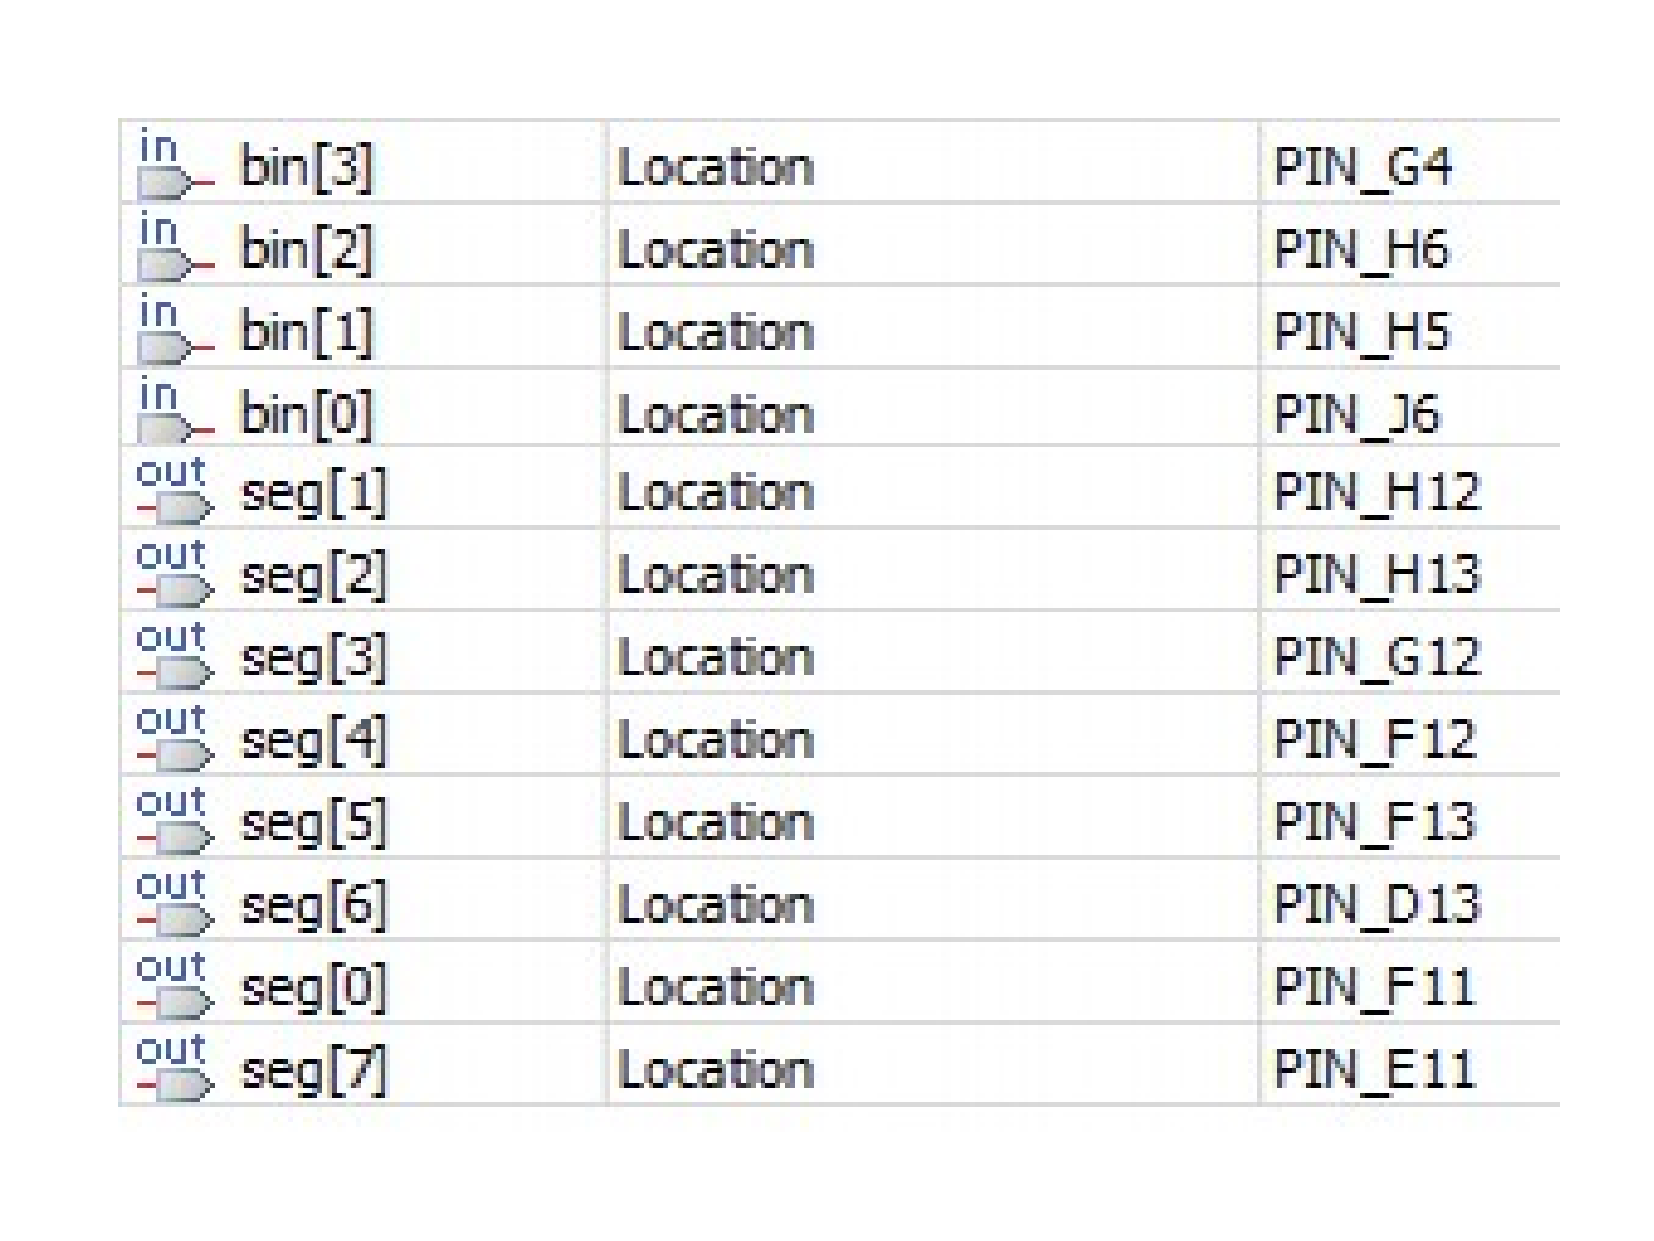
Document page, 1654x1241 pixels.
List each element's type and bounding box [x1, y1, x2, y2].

picture [118, 118, 1560, 1132]
